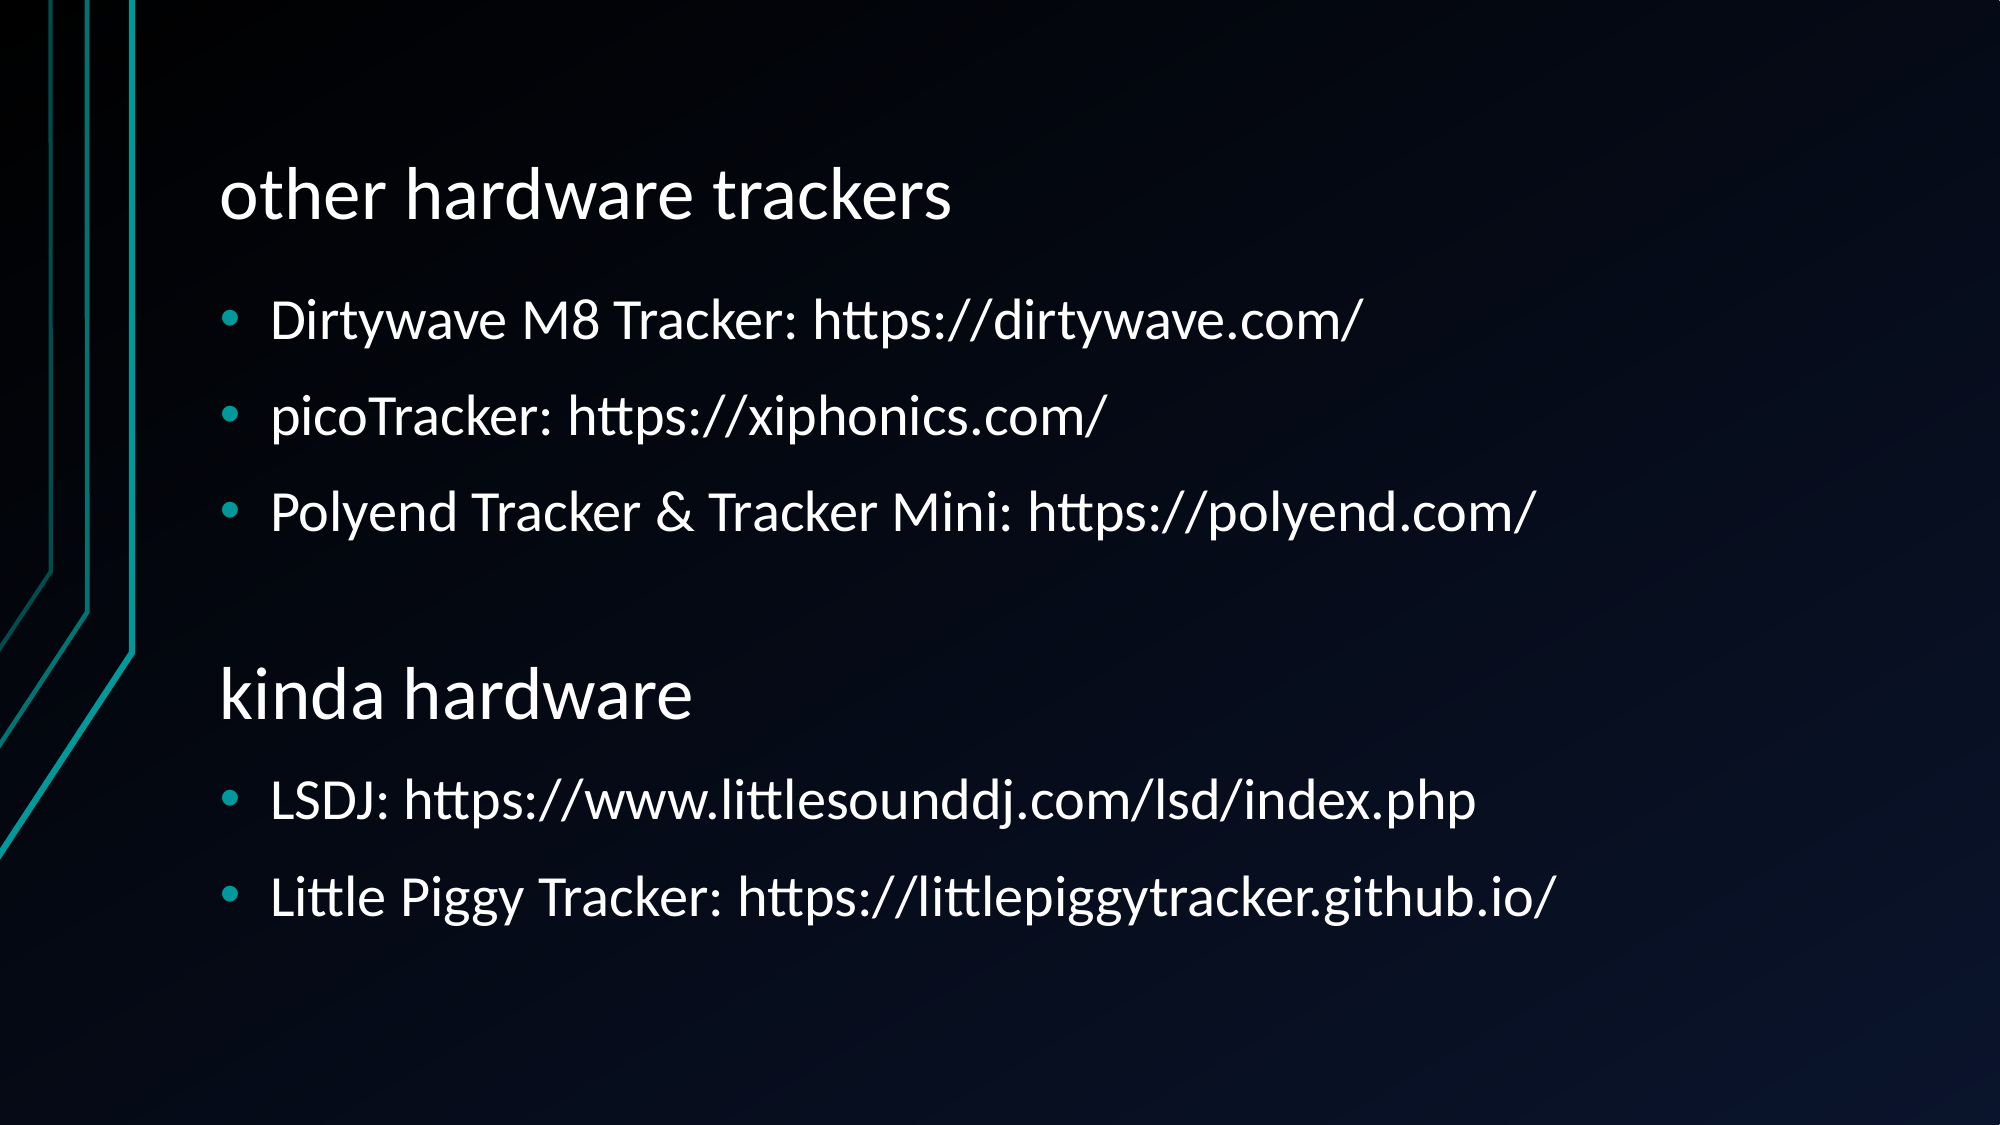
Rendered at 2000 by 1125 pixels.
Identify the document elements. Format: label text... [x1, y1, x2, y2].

list Dirtywave M8 Tracker: https://dirtywave.com/ picoTracker: https://xiphonics.com/ Polyend Tracker & Tracker Mini: https://polyend.com/ LSDJ: https://www.littlesounddj.com/lsd/index.php Little Piggy Tracker: https://littlepiggytracker.github.io/ [199, 279, 1900, 544]
title other hardware trackers [199, 45, 1900, 246]
text_box kinda hardware [199, 544, 1900, 746]
list Dirtywave M8 Tracker: https://dirtywave.com/ picoTracker: https://xiphonics.com/ Polyend Tracker & Tracker Mini: https://polyend.com/ LSDJ: https://www.littlesounddj.com/lsd/index.php Little Piggy Tracker: https://littlepiggytracker.github.io/ [199, 746, 1900, 1012]
